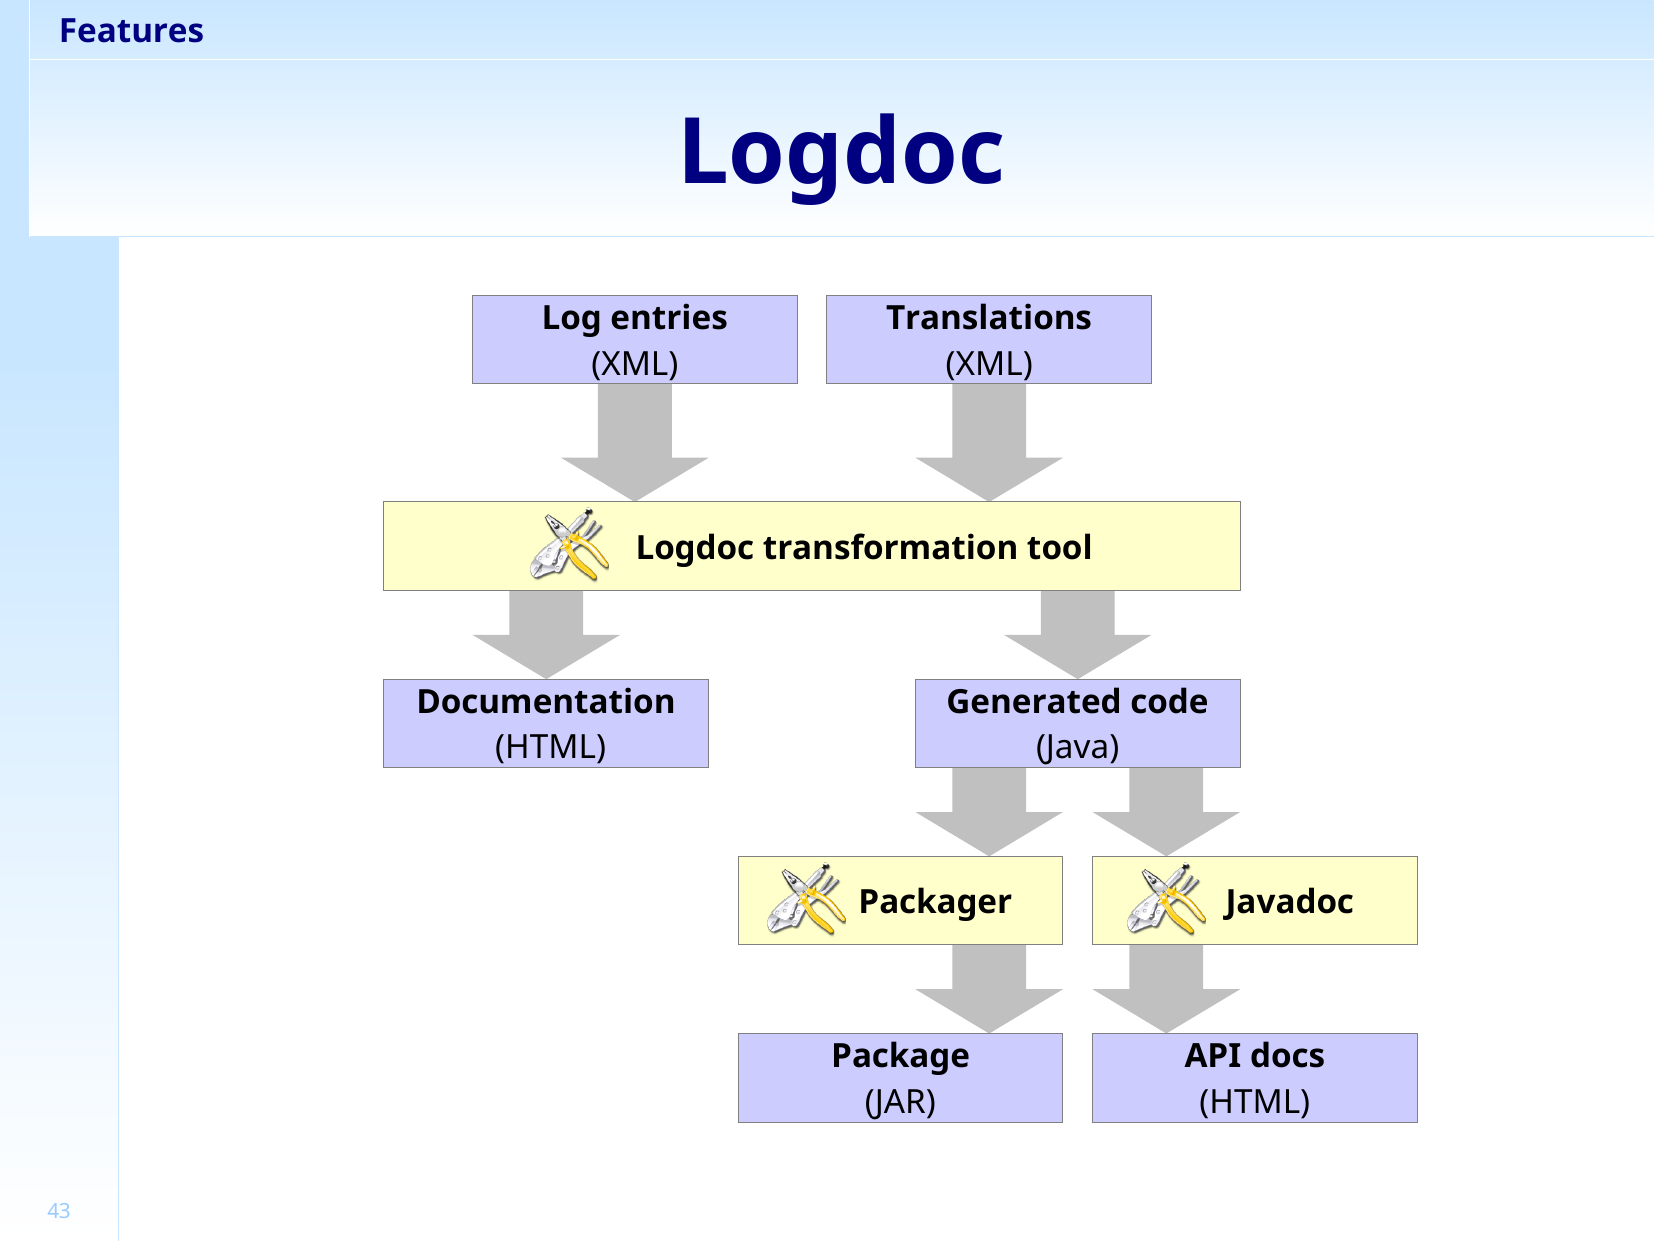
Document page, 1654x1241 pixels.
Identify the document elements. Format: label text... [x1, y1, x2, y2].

text_box Translations (XML) [826, 295, 1152, 384]
text_box [1092, 945, 1241, 1033]
text_box [915, 384, 1064, 501]
text_box Package (JAR) [738, 1033, 1063, 1123]
text_box Javadoc [1092, 856, 1418, 945]
picture [767, 861, 846, 939]
text_box [1003, 591, 1152, 679]
picture [530, 506, 609, 585]
text_box [561, 384, 709, 501]
title Features [59, 0, 355, 60]
text_box Packager [738, 856, 1063, 945]
text_box [1092, 768, 1241, 856]
text_box API docs (HTML) [1092, 1033, 1418, 1123]
title Logdoc [29, 59, 1654, 237]
text_box Documentation (HTML) [383, 679, 709, 768]
text_box Generated code (Java) [915, 679, 1241, 768]
text_box Log entries (XML) [472, 295, 798, 384]
picture [1127, 861, 1206, 939]
text_box [472, 591, 621, 679]
text_box Logdoc transformation tool [383, 501, 1241, 591]
text_box [915, 768, 1064, 856]
text_box [915, 945, 1064, 1033]
